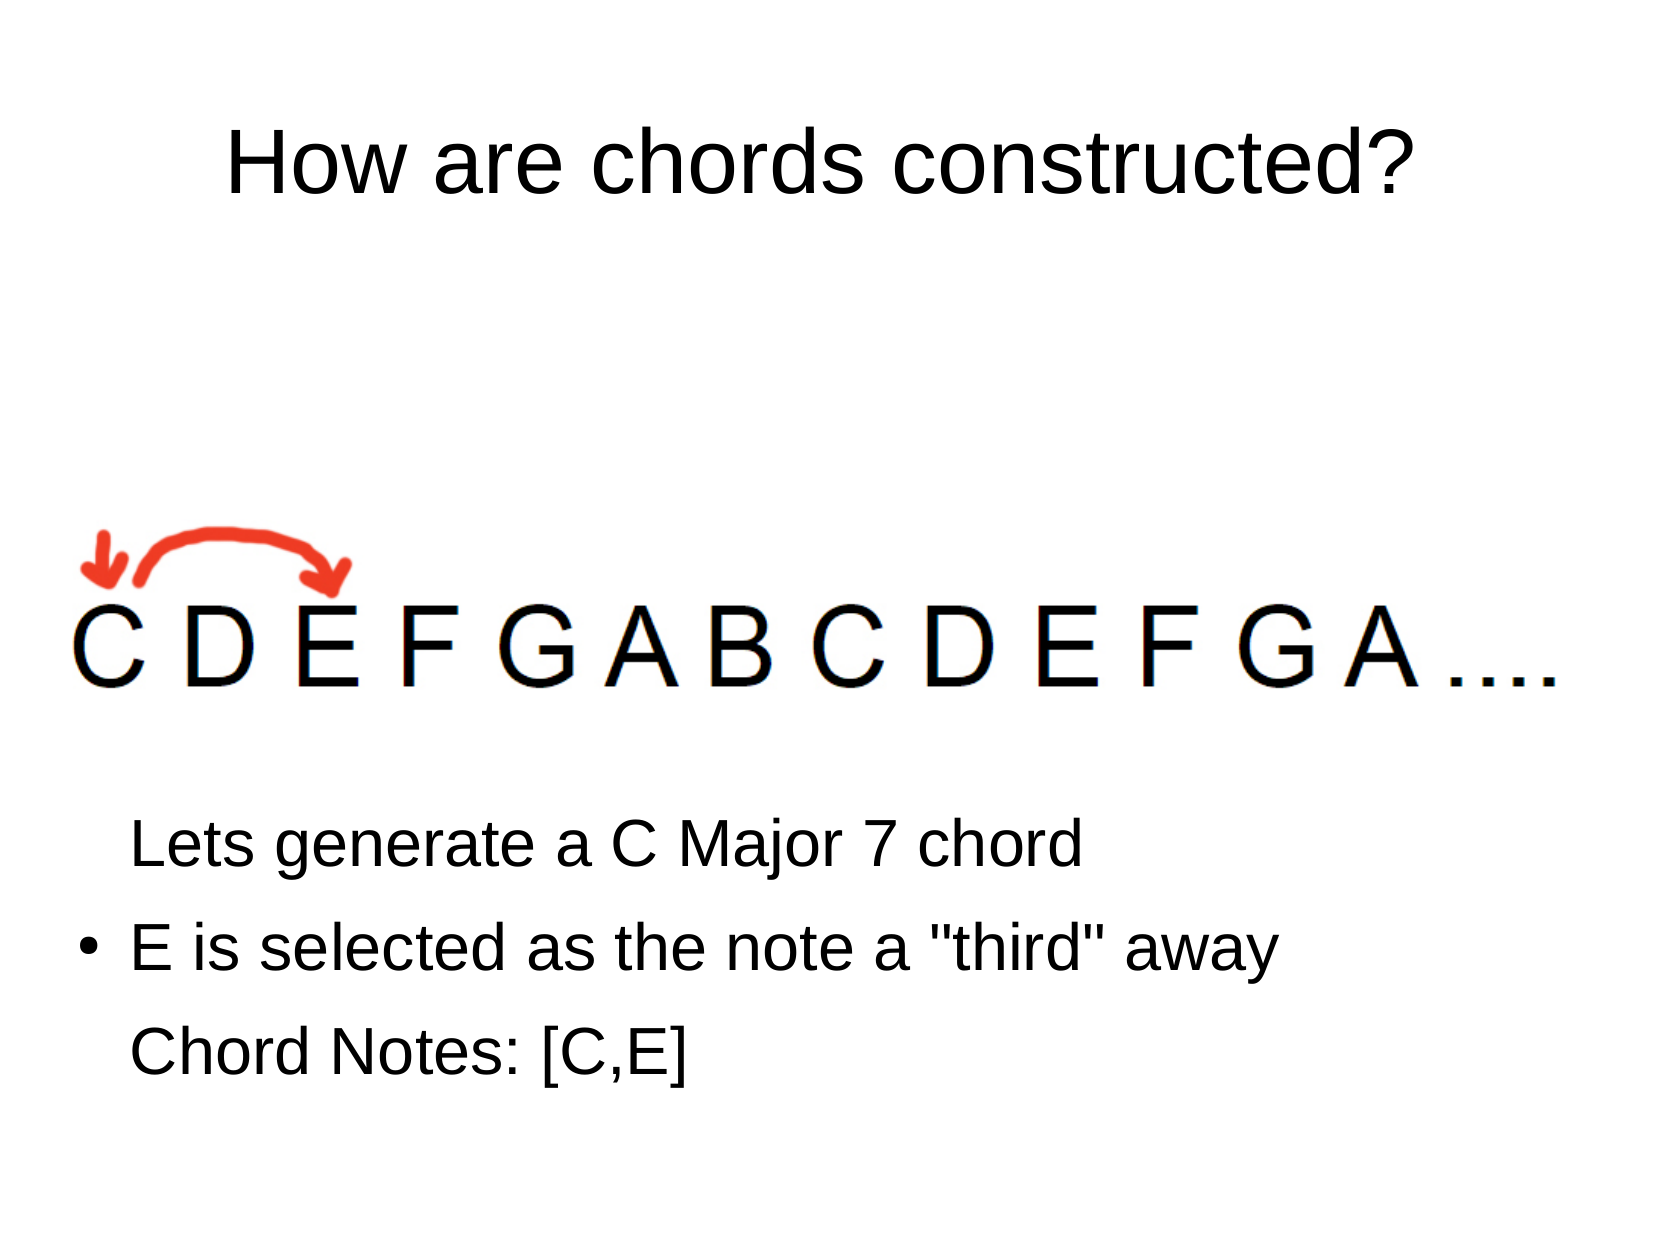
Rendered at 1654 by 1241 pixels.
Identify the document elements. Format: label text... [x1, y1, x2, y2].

title How are chords constructed? [76, 58, 1565, 266]
list Lets generate a C Major 7 chord E is selected as the note a "third" away Chord Notes: [C,E] [59, 805, 1548, 1241]
picture [0, 519, 1654, 801]
